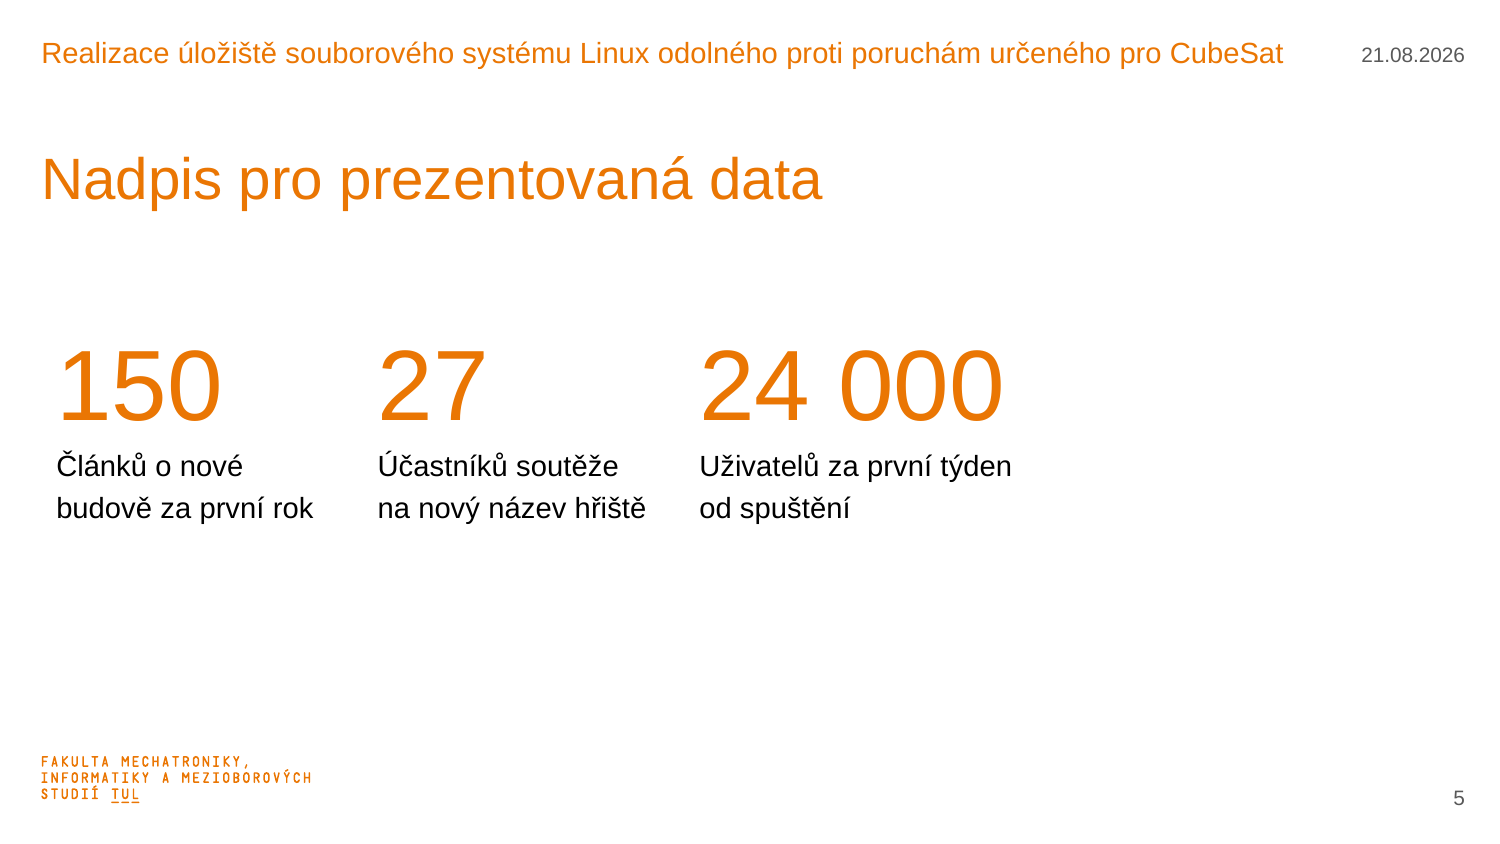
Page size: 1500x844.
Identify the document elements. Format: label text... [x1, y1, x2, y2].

slide_number <číslo> [1424, 771, 1480, 824]
text_box 150 Článků o nové budově za první rok [41, 305, 341, 538]
footer Realizace úložiště souborového systému Linux odolného proti poruchám určeného pro CubeSat [41, 34, 1303, 95]
text_box 27 Účastníků soutěže na nový název hřiště [362, 305, 663, 538]
text_box 24 000 Uživatelů za první týden od spuštění [684, 305, 1055, 538]
title Nadpis pro prezentovaná data [41, 126, 1282, 221]
